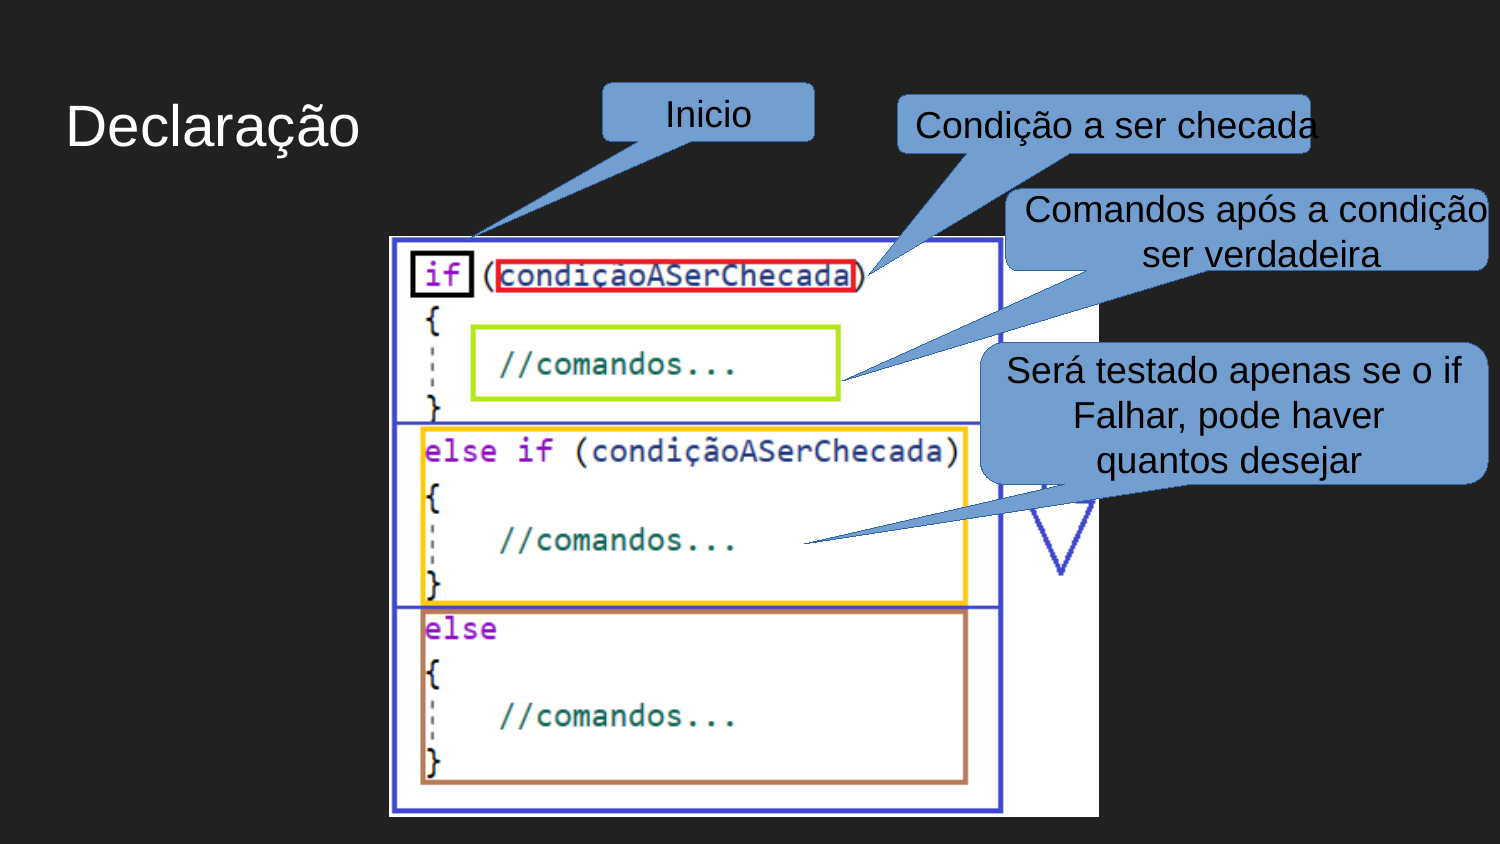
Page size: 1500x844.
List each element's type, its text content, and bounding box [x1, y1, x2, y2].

text_box Comandos após a condição ser verdadeira [842, 188, 1489, 381]
text_box Será testado apenas se o if Falhar, pode haver quantos desejar [804, 342, 1489, 544]
text_box Condição a ser checada [868, 94, 1311, 276]
text_box Declaração [51, 72, 402, 167]
picture [389, 236, 1099, 817]
text_box Inicio [465, 82, 815, 241]
